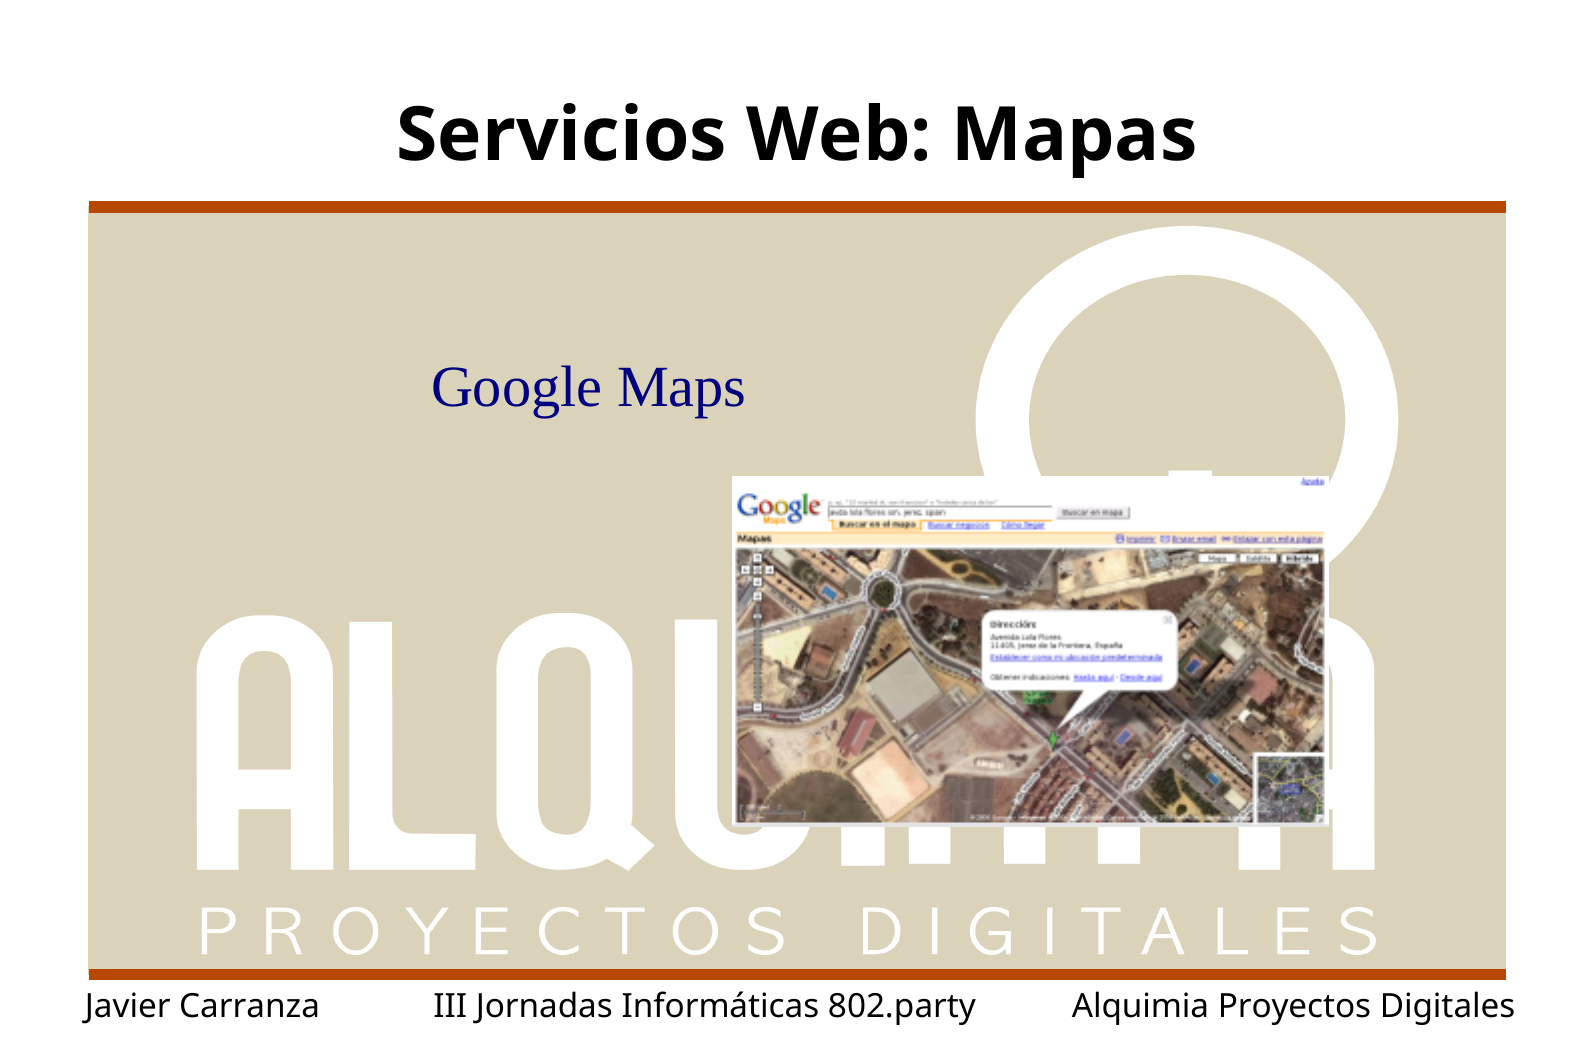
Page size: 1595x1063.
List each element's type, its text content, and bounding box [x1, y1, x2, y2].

picture [732, 476, 1329, 827]
title Servicios Web: Mapas [79, 42, 1515, 220]
picture [88, 220, 1506, 969]
text_box Javier Carranza III Jornadas Informáticas 802.party Alquimia Proyectos Digitales [81, 974, 1513, 1048]
list Google Maps [413, 354, 1516, 951]
